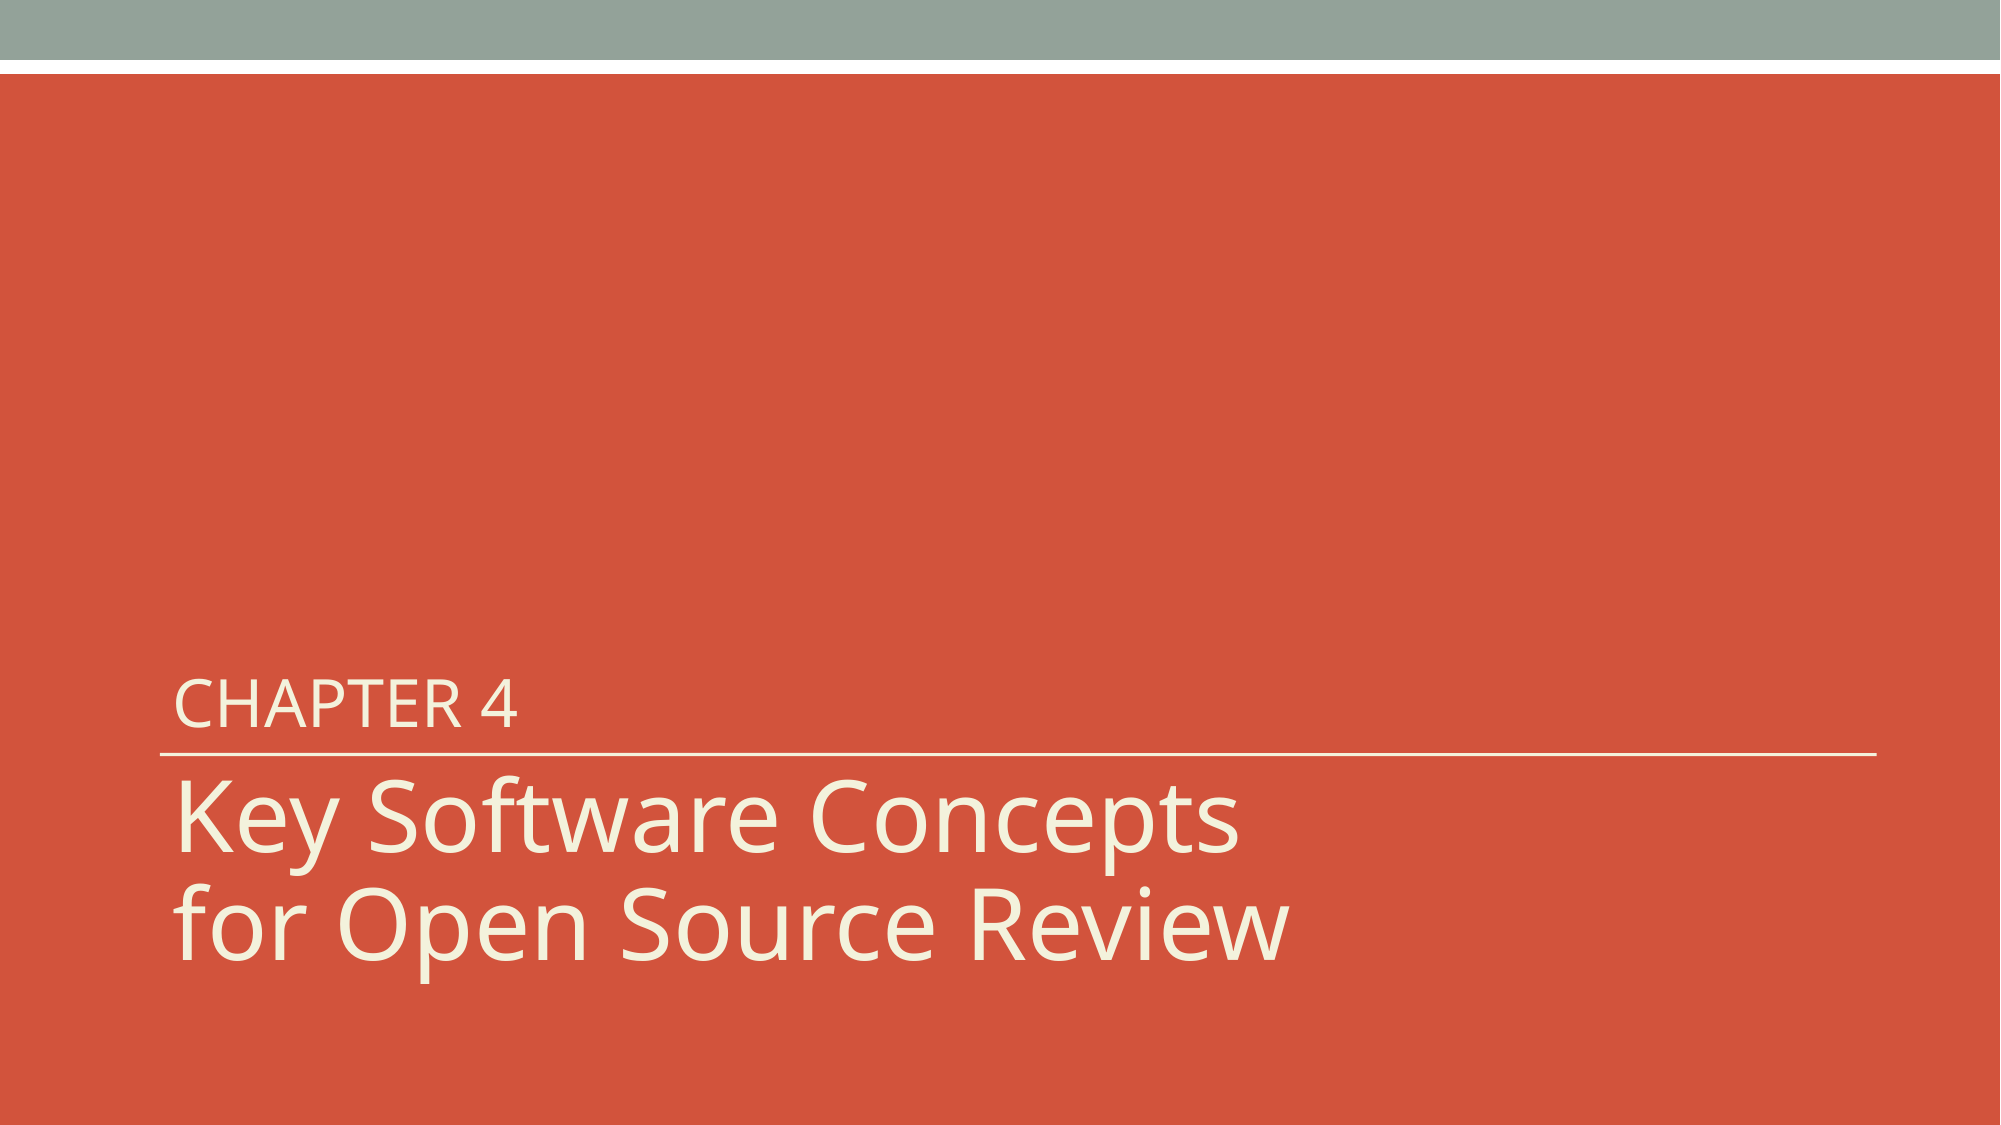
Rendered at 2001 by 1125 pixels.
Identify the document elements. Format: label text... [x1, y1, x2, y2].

text_box CHAPTER 4 [158, 388, 1858, 748]
text_box Key Software Concepts for Open Source Review [158, 759, 1858, 1005]
